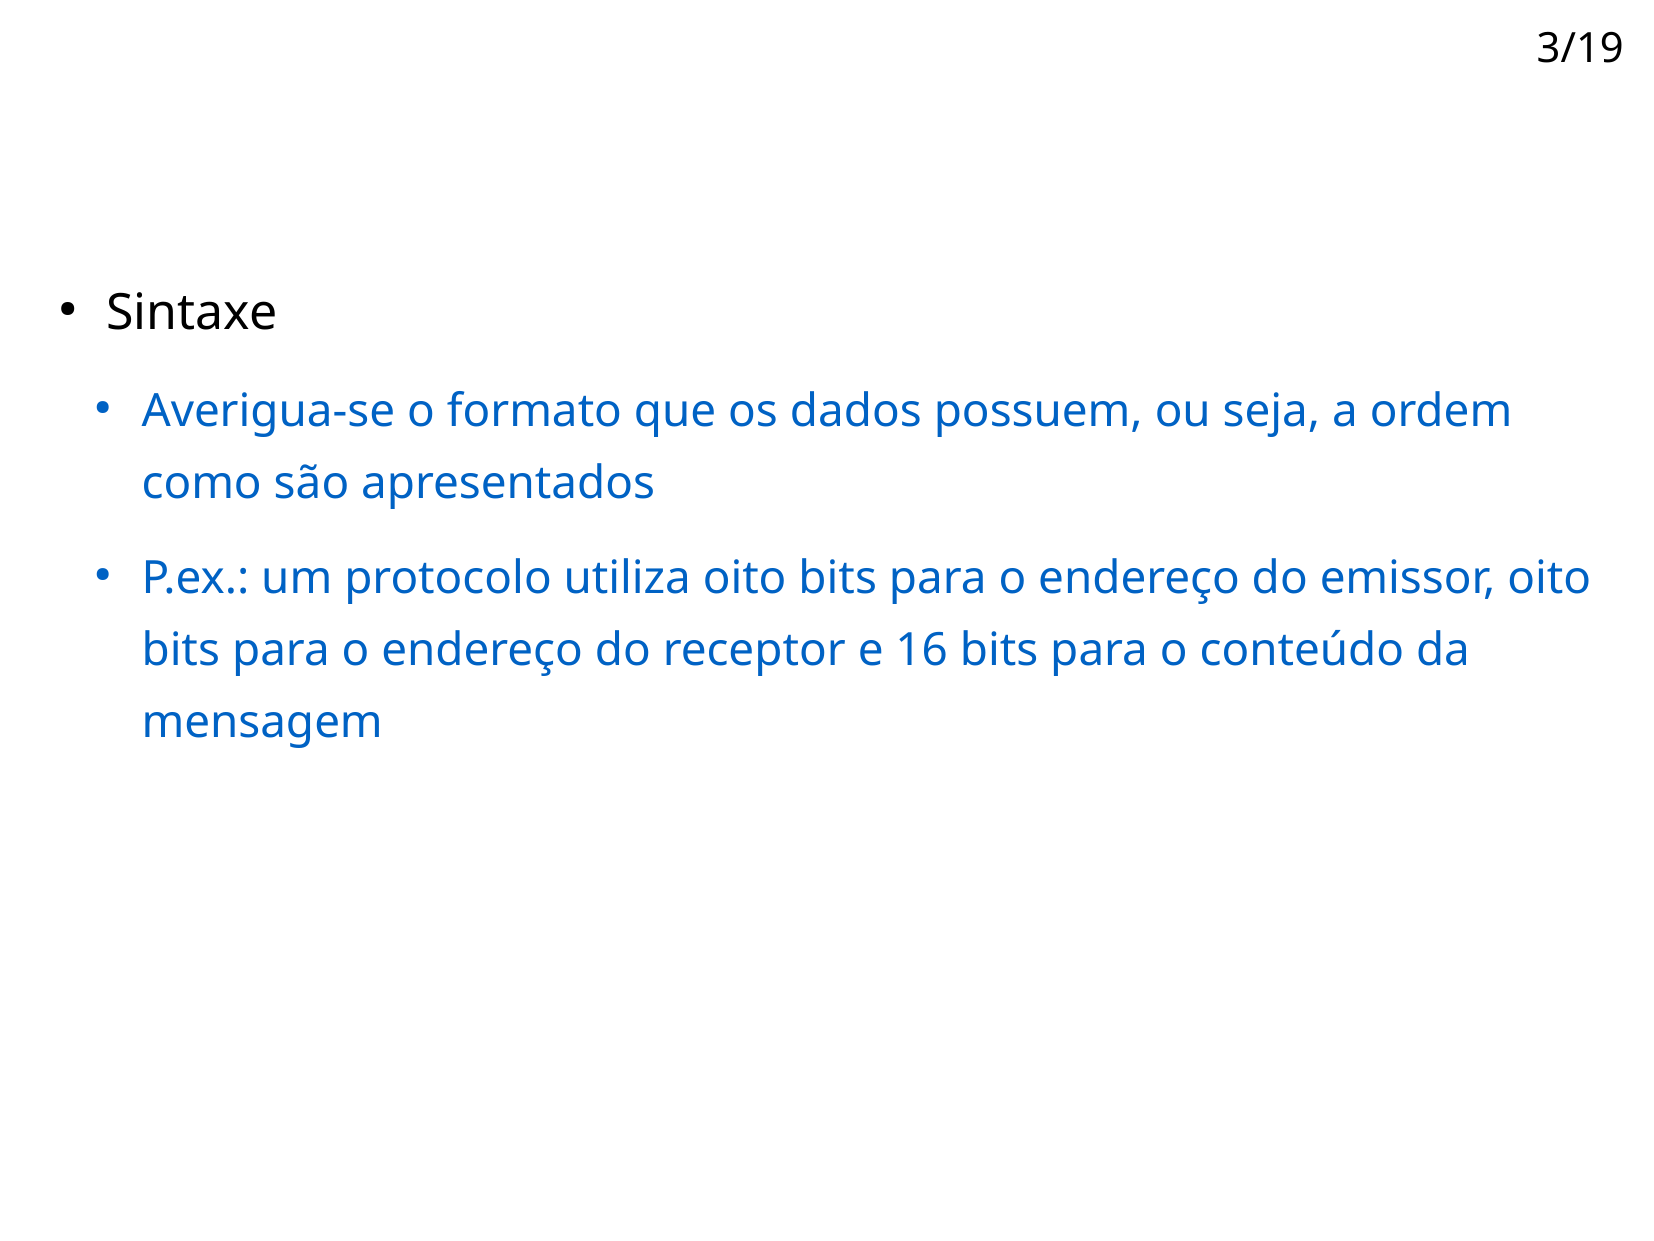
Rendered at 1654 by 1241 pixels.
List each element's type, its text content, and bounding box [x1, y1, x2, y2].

list Sintaxe Averigua-se o formato que os dados possuem, ou seja, a ordem como são apresentados P.ex.: um protocolo utiliza oito bits para o endereço do emissor, oito bits para o endereço do receptor e 16 bits para o conteúdo da mensagem [59, 265, 1625, 1211]
